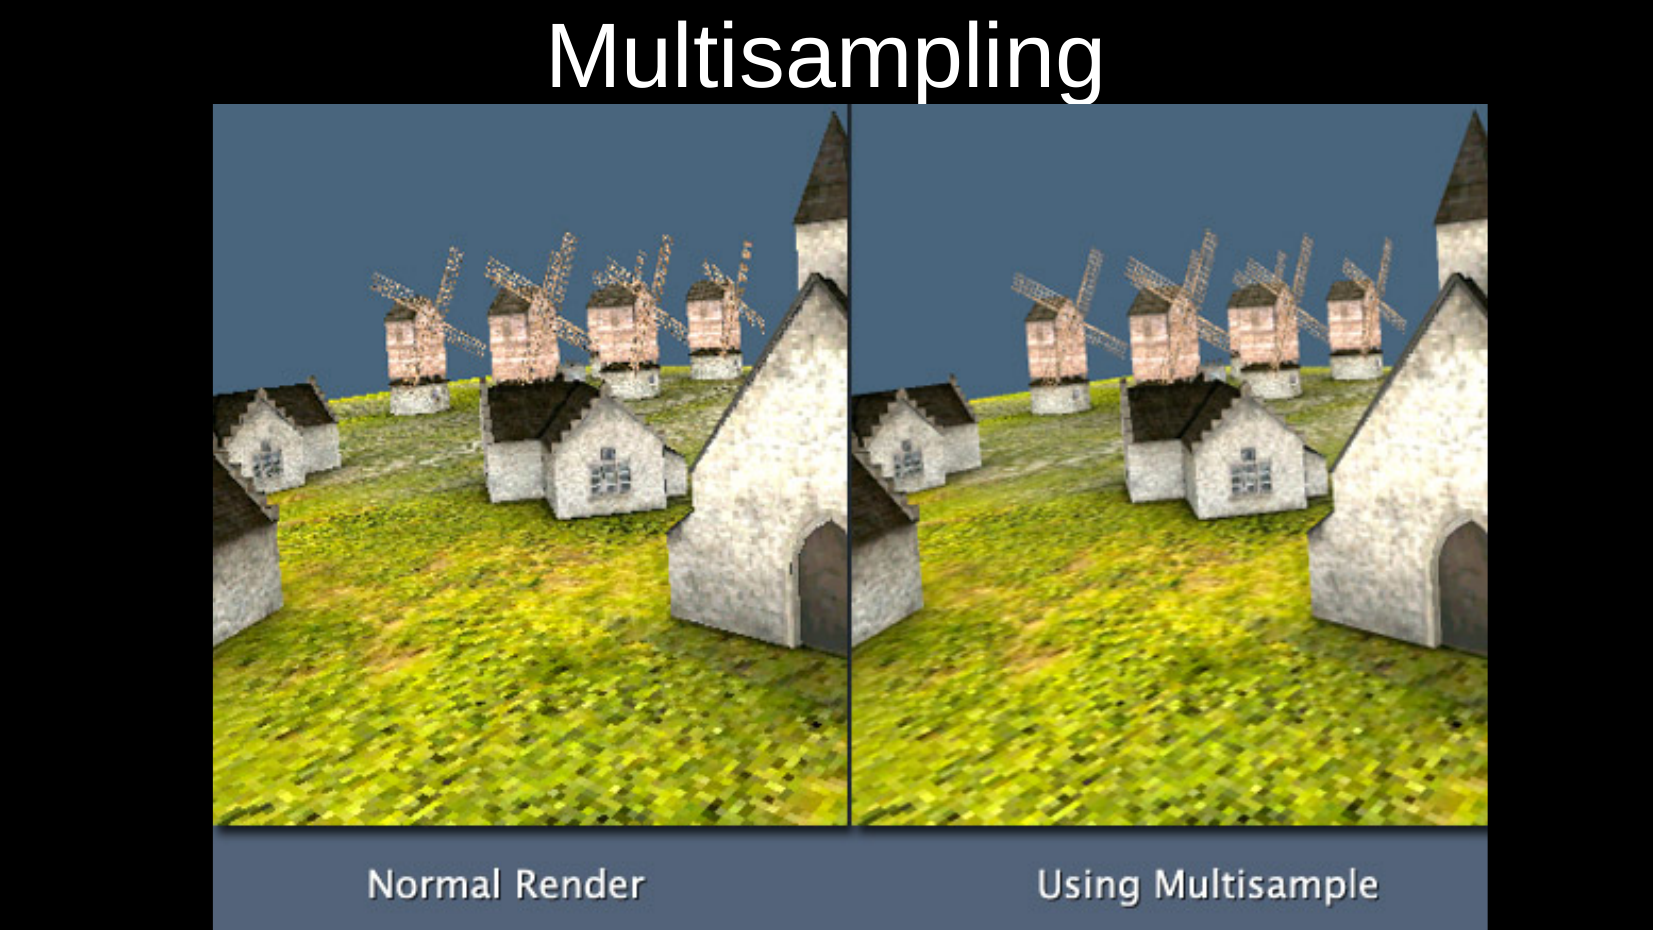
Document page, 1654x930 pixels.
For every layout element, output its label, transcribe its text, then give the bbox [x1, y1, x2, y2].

picture [212, 104, 1488, 930]
title Multisampling [82, 0, 1571, 134]
